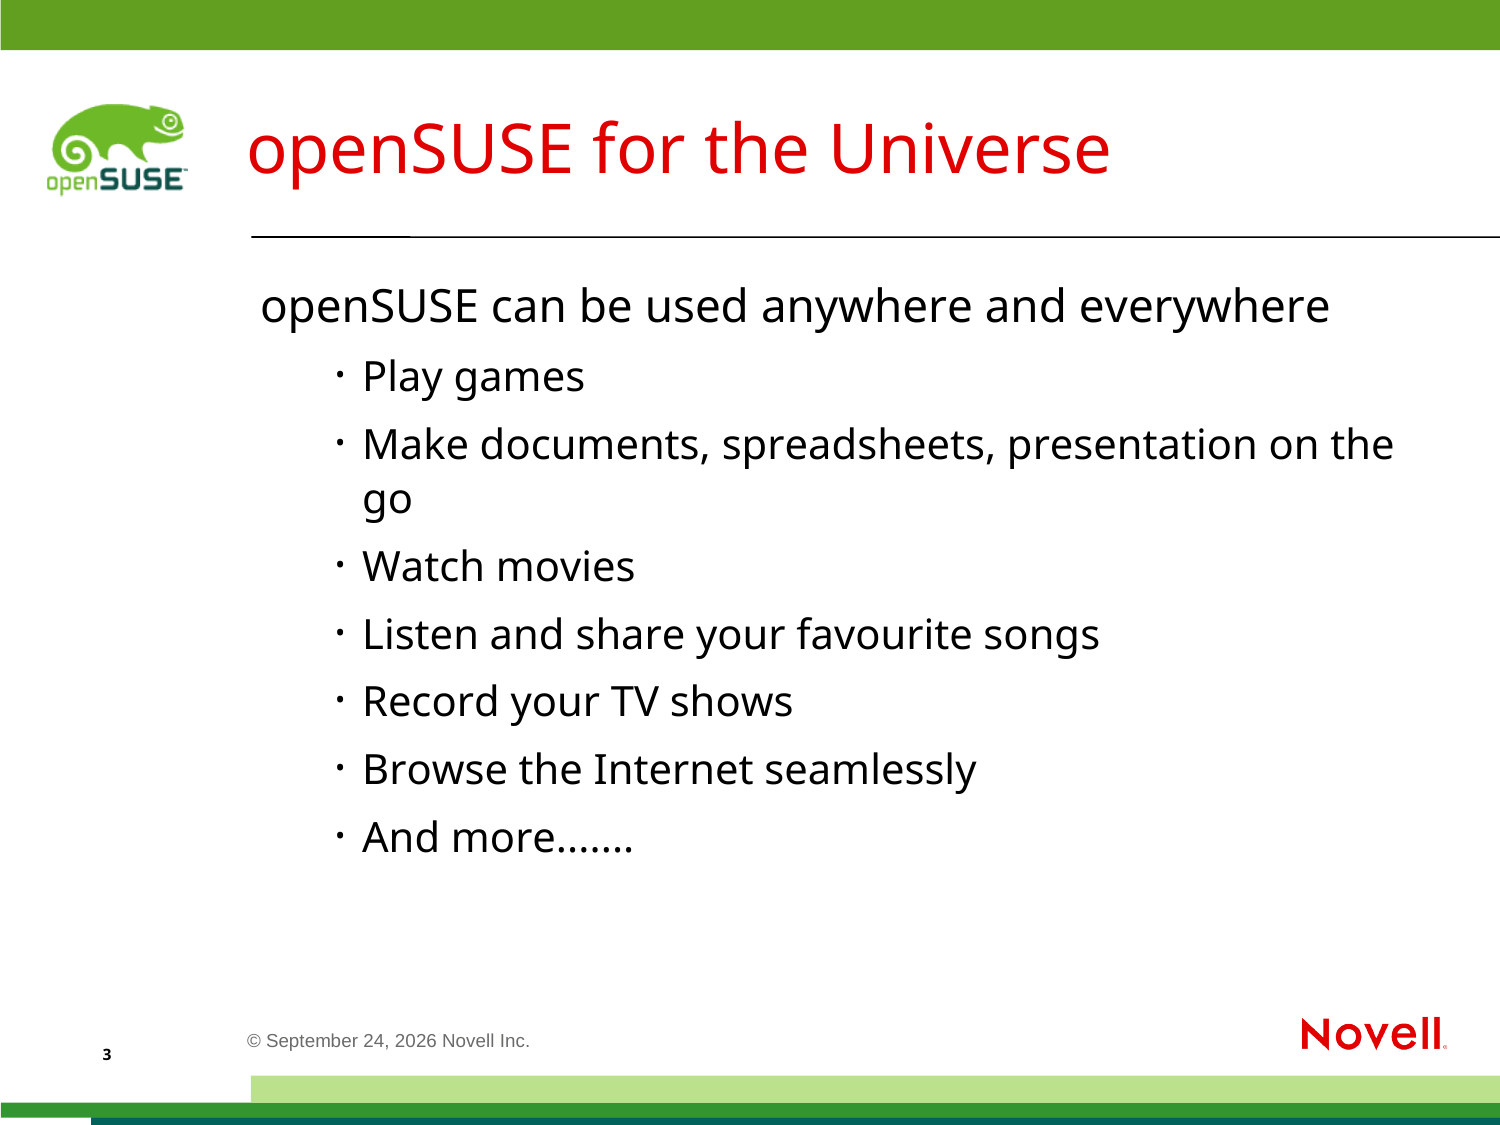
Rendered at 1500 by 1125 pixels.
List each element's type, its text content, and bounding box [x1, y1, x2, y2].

title openSUSE for the Universe [246, 60, 1409, 239]
picture [1295, 1026, 1453, 1056]
picture [47, 104, 188, 197]
list openSUSE can be used anywhere and everywhere Play games Make documents, spreadsheets, presentation on the go Watch movies Listen and share your favourite songs Record your TV shows Browse the Internet seamlessly And more....... [245, 267, 1458, 1026]
